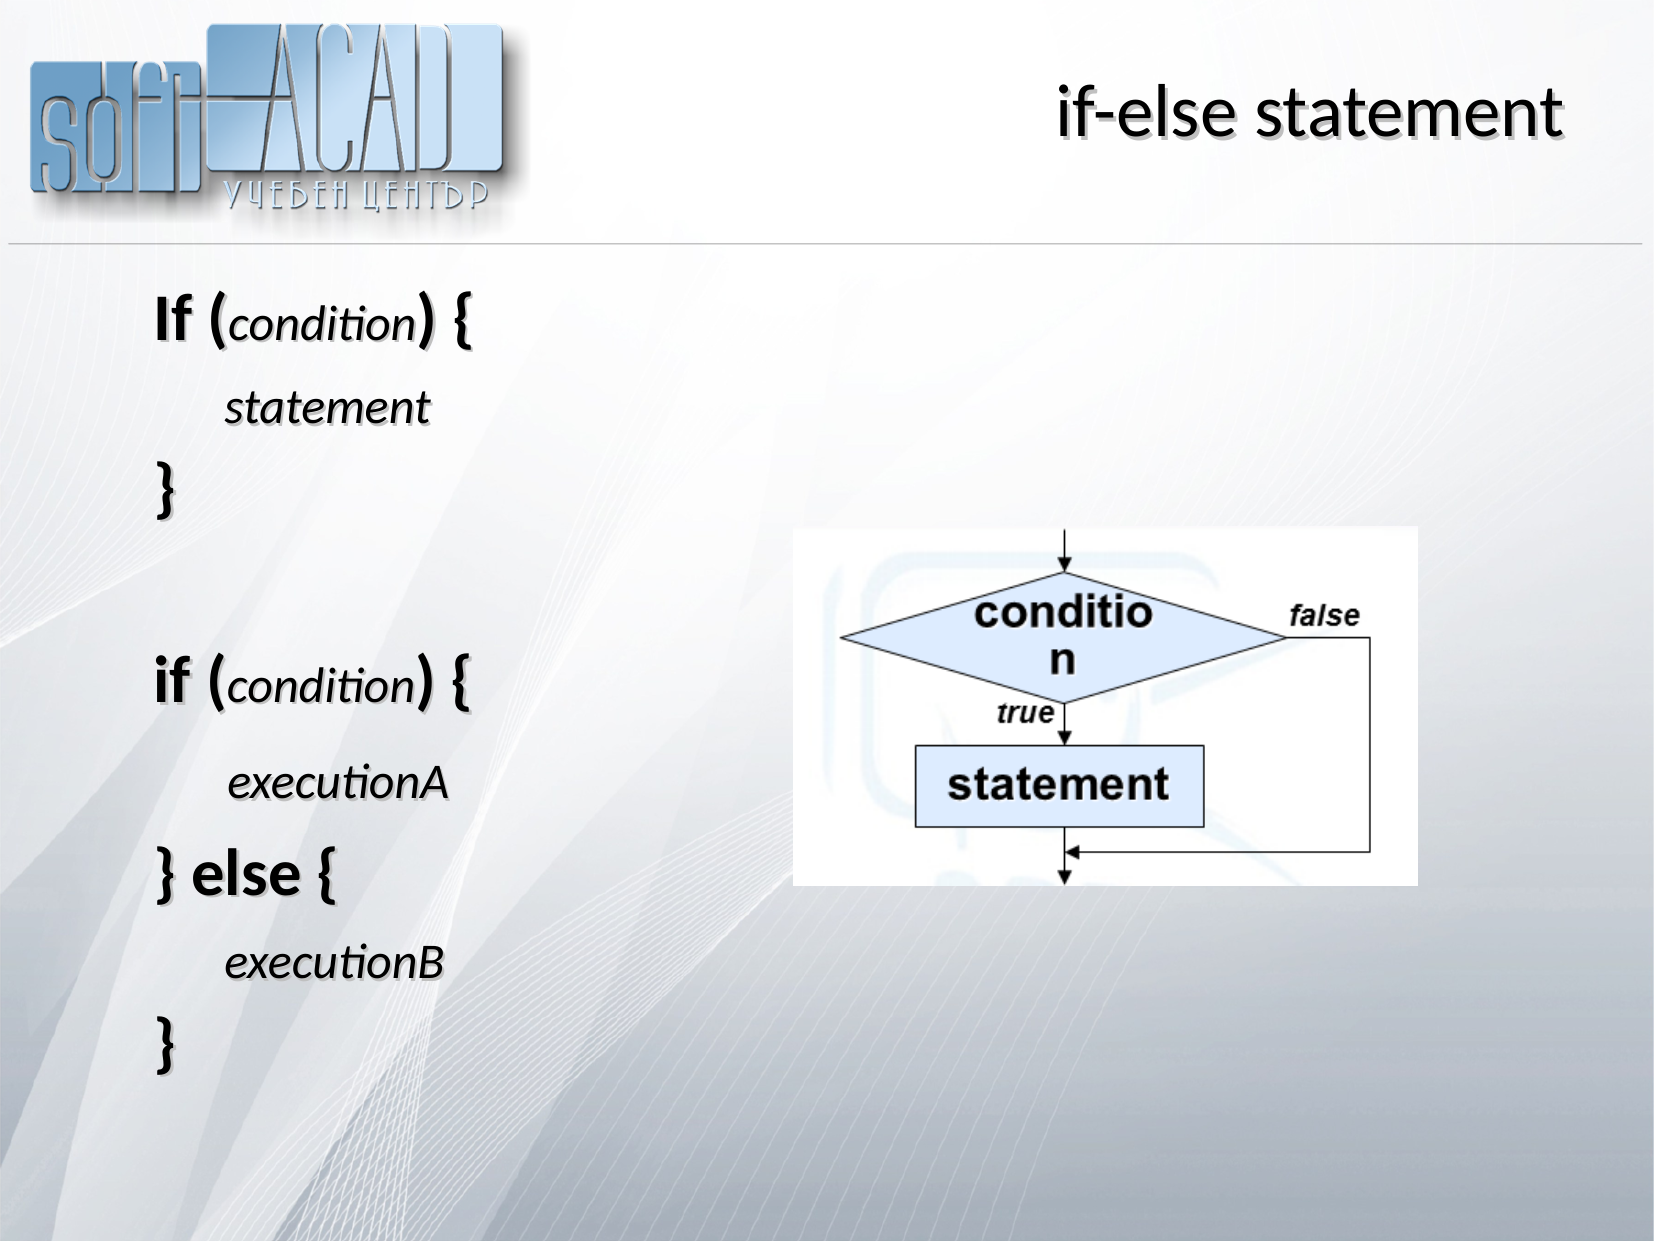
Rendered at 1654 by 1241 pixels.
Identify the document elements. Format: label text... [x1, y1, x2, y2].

list If (condition) { statement } if (condition) { executionA } else { executionB } [82, 290, 1571, 1207]
picture [0, 0, 1654, 1241]
title if-else statement [76, 0, 1565, 237]
